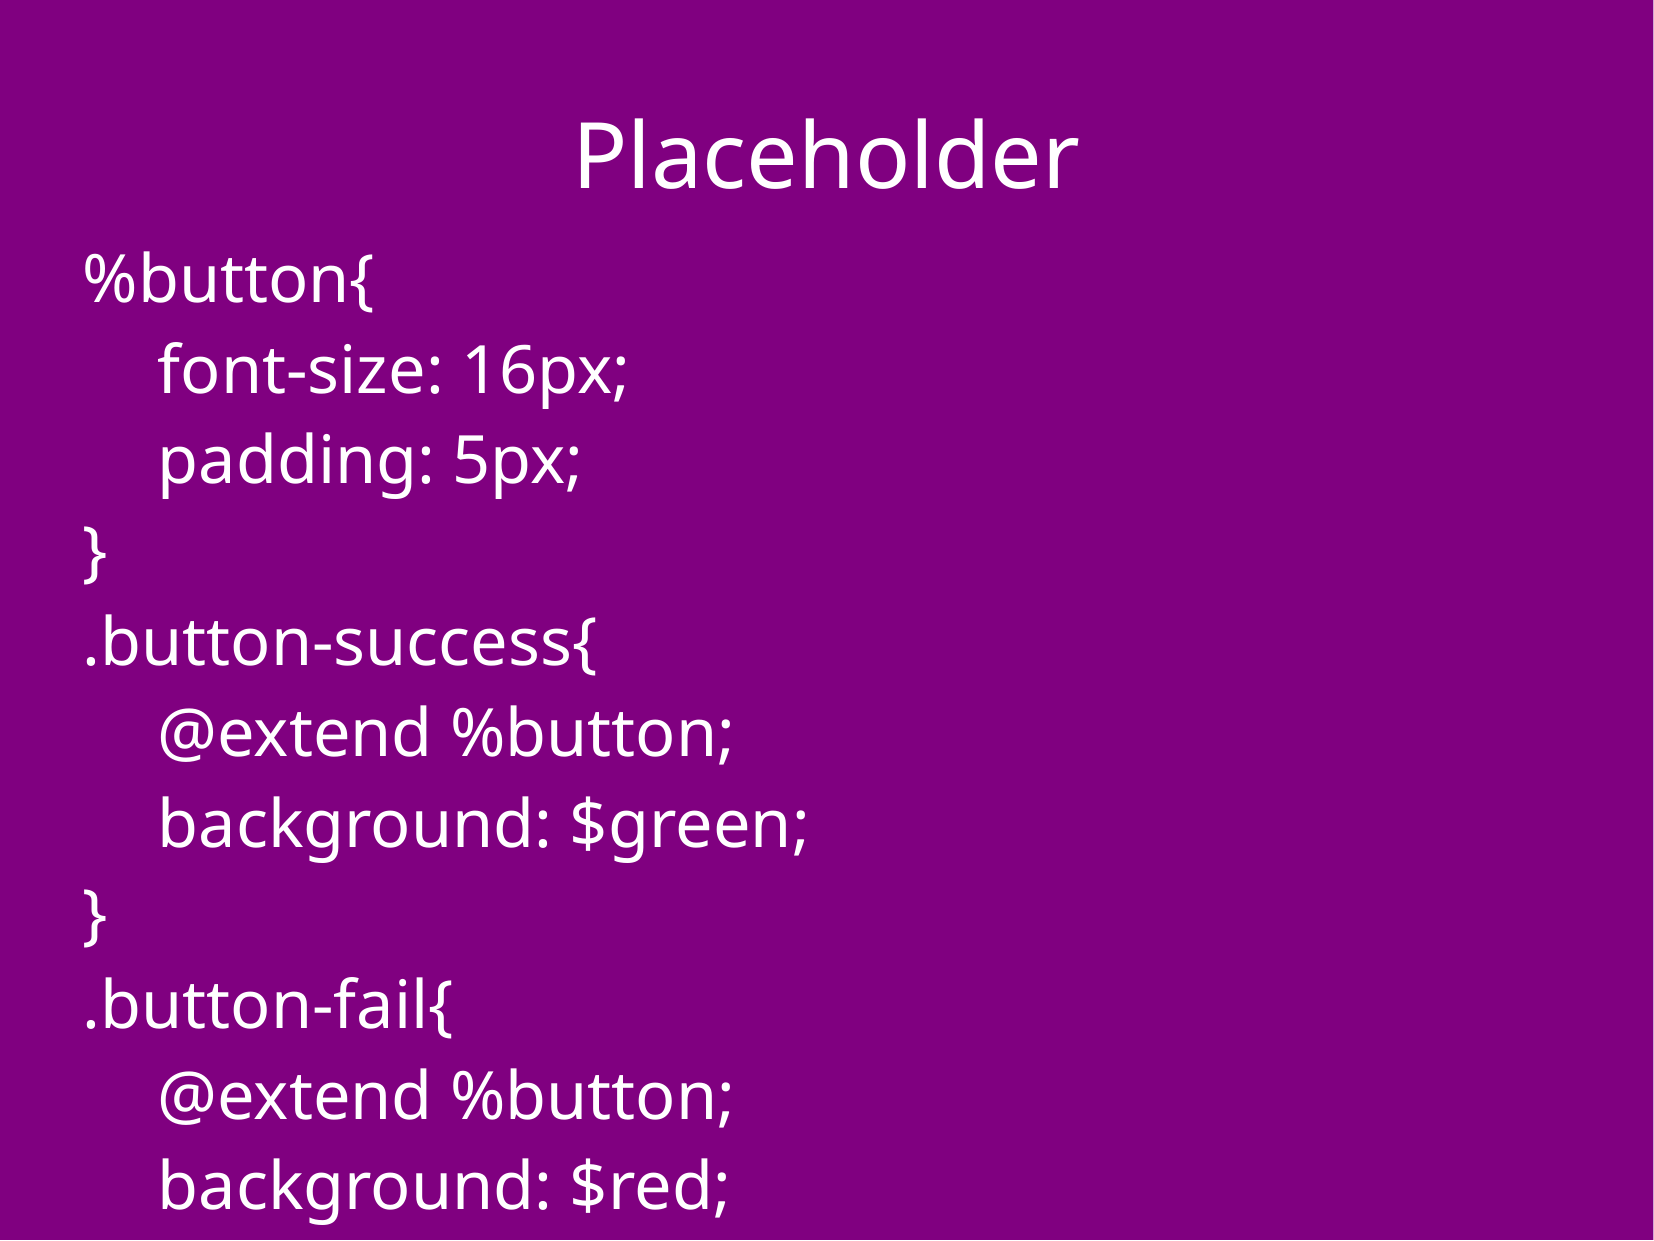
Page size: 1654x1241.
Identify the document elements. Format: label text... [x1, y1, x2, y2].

title Placeholder [82, 49, 1571, 231]
subtitle %button{ font-size: 16px; padding: 5px; } .button-success{ @extend %button; background: $green; } .button-fail{ @extend %button; background: $red; } [82, 231, 1571, 1238]
